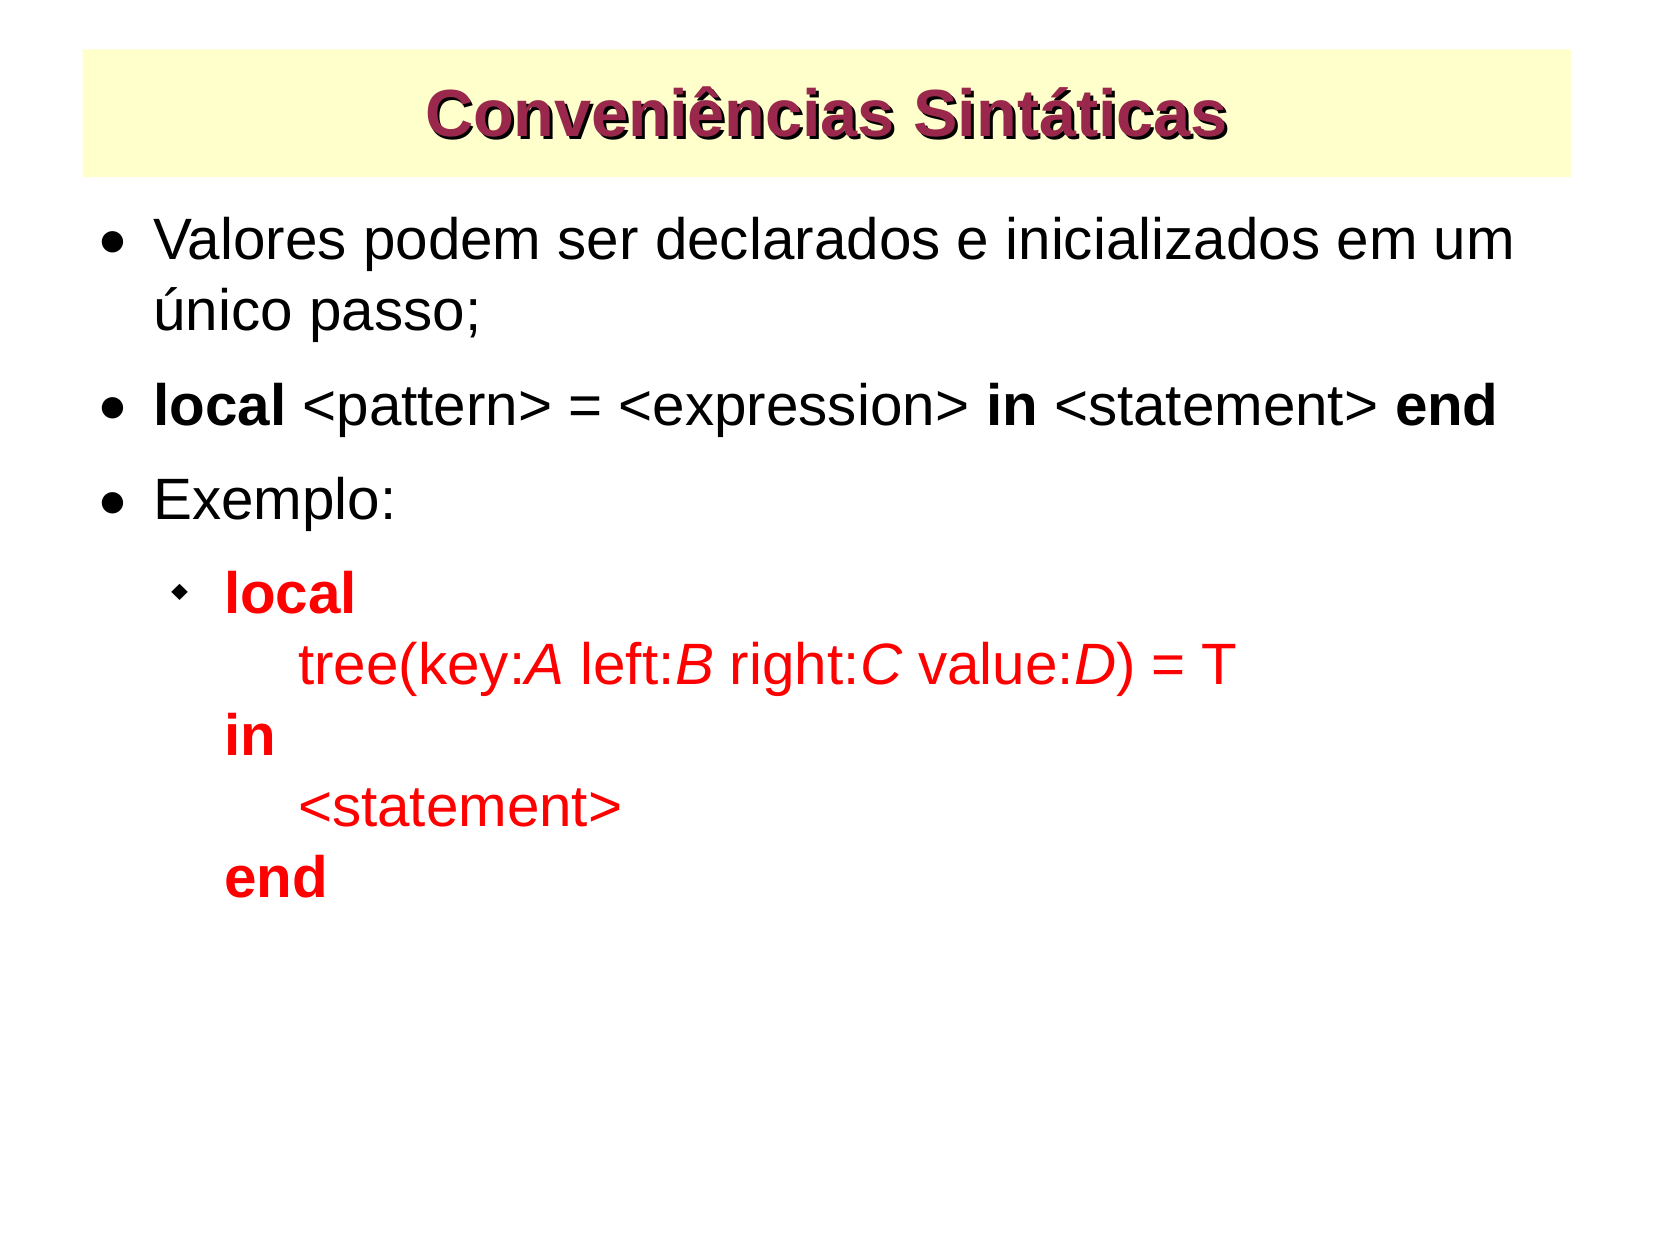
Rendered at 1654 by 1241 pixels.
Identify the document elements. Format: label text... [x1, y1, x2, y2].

title Conveniências Sintáticas [82, 49, 1571, 178]
list Valores podem ser declarados e inicializados em um único passo; local <pattern> = <expression> in <statement> end Exemplo: local tree(key:A left:B right:C value:D) = T in <statement> end [82, 206, 1571, 1137]
